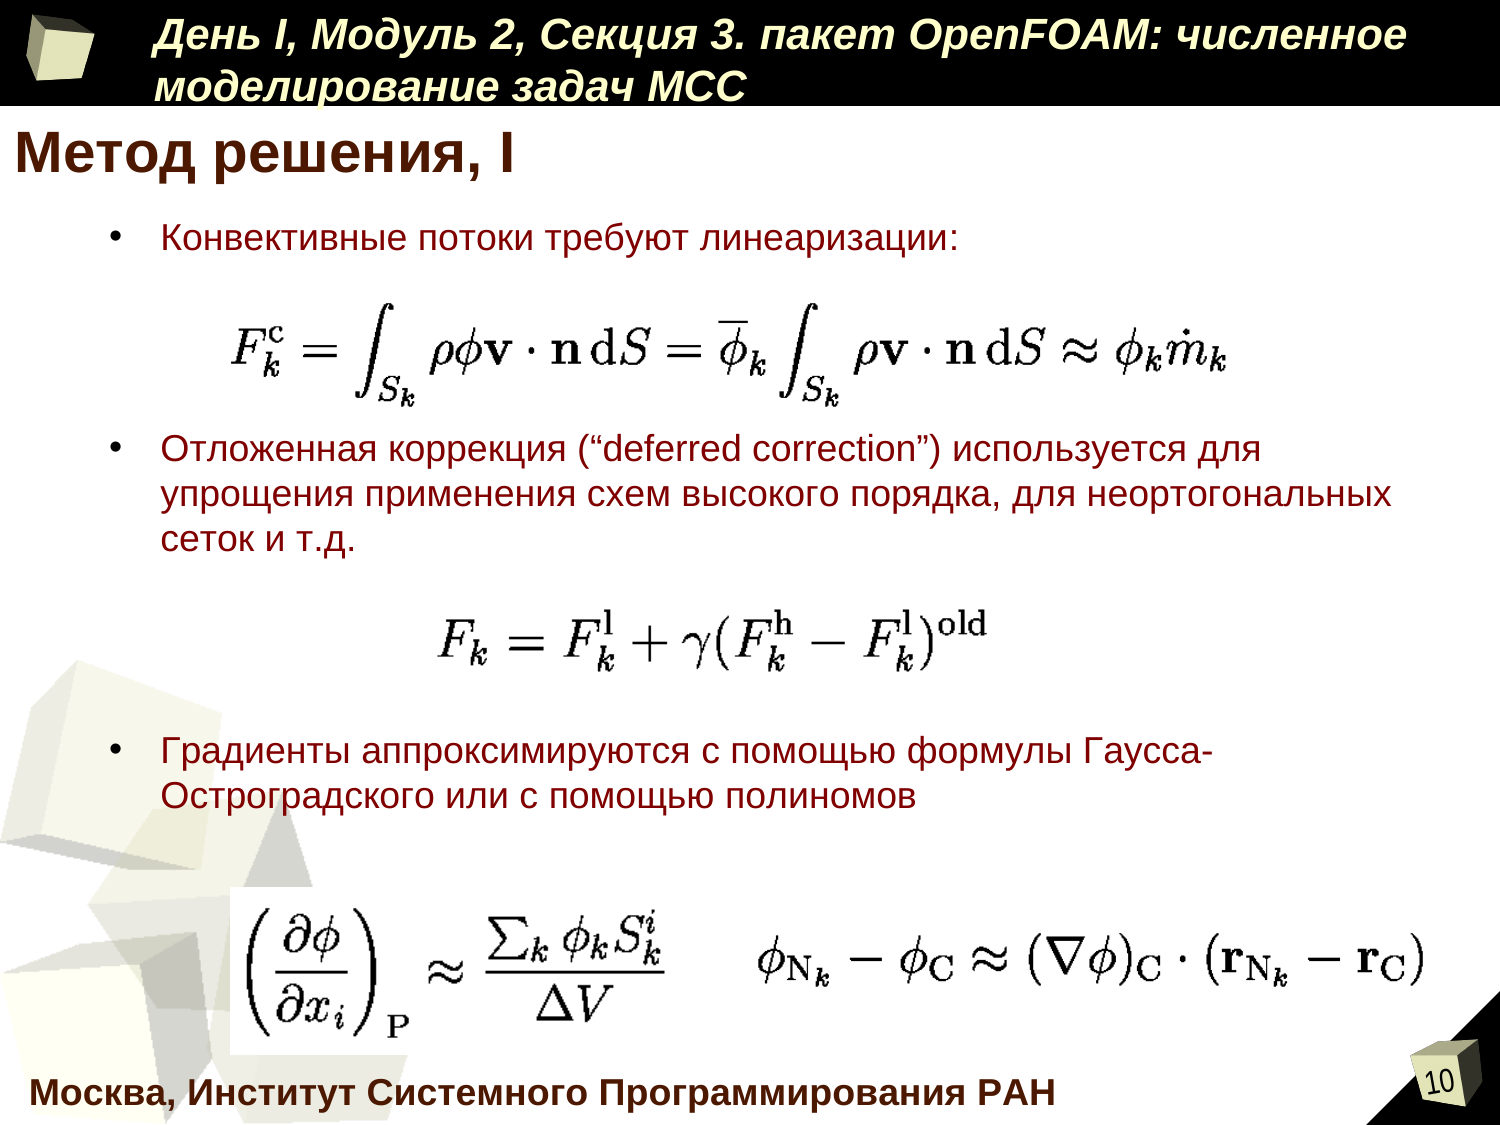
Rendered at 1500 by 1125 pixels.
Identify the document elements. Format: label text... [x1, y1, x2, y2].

picture [419, 586, 1003, 694]
list Конвективные потоки требуют линеаризации: Отложенная коррекция (“deferred correction”) используется для упрощения применения схем высокого порядка, для неортогональных сеток и т.д. Градиенты аппроксимируются с помощью формулы Гаусса-Остроградского или с помощью полиномов [91, 212, 1409, 817]
text_box Метод решения, I [0, 106, 1500, 192]
picture [218, 290, 1244, 420]
picture [423, 1088, 433, 1102]
picture [744, 922, 1435, 998]
picture [0, 659, 686, 1125]
